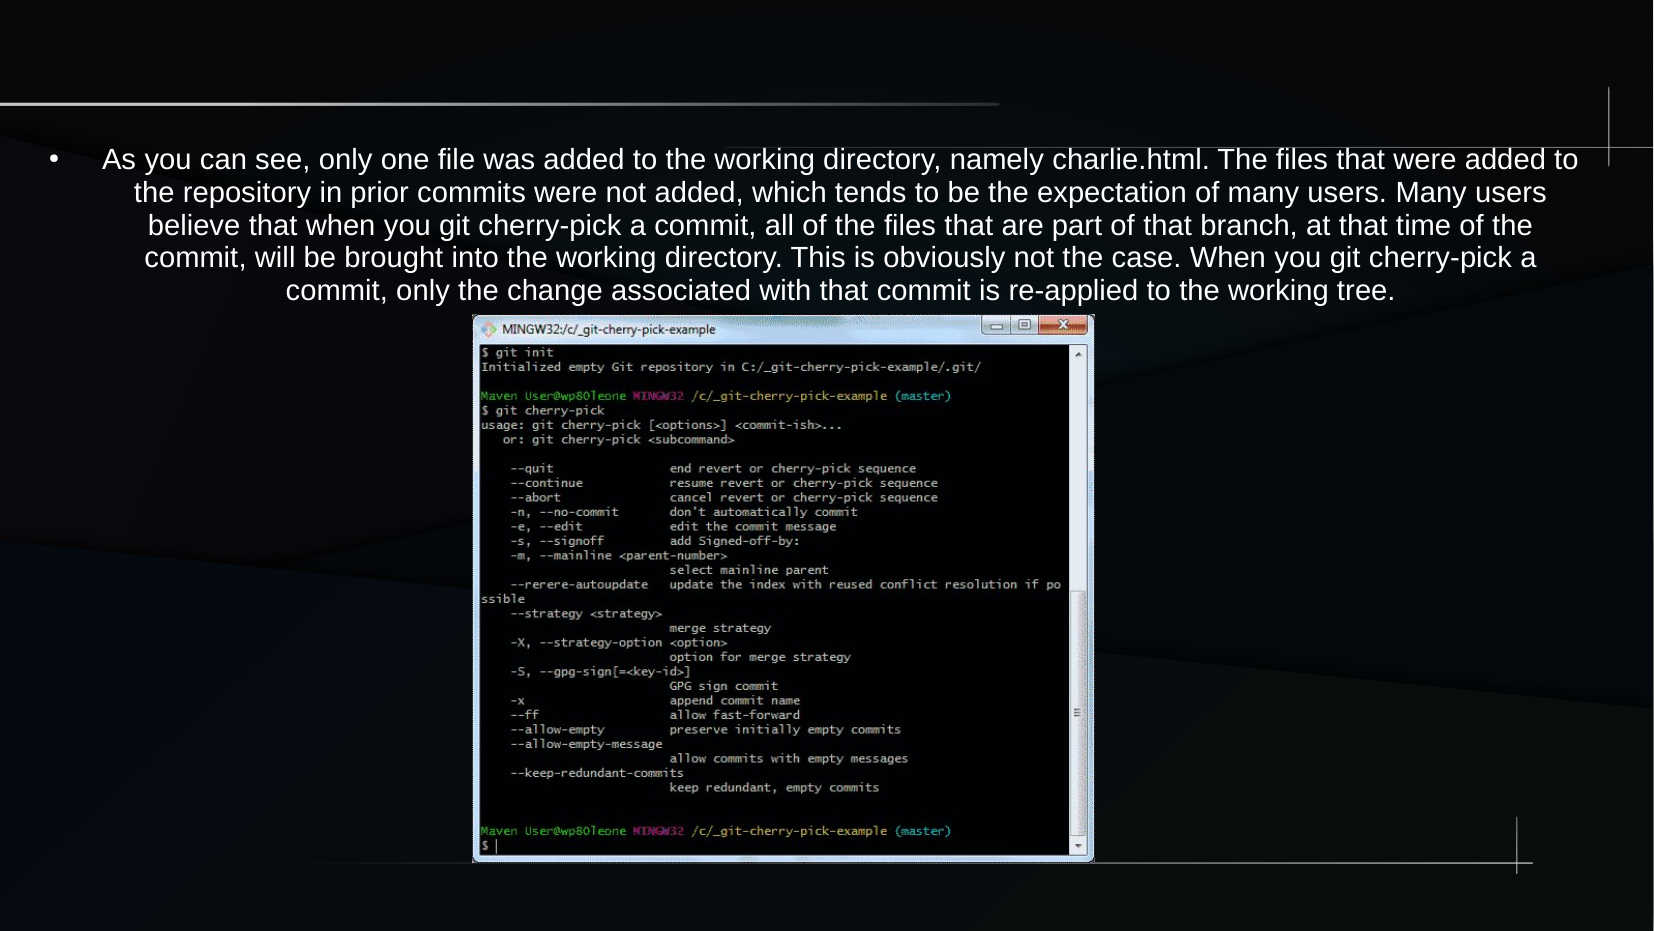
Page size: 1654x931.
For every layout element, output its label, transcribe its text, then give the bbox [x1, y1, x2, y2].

subtitle As you can see, only one file was added to the working directory, namely charlie.html. The files that were added to the repository in prior commits were not added, which tends to be the expectation of many users. Many users believe that when you git cherry-pick a commit, all of the files that are part of that branch, at that time of the commit, will be brought into the working directory. This is obviously not the case. When you git cherry-pick a commit, only the change associated with that commit is re-applied to the working tree. [23, 11, 1589, 505]
picture [0, 0, 1654, 931]
